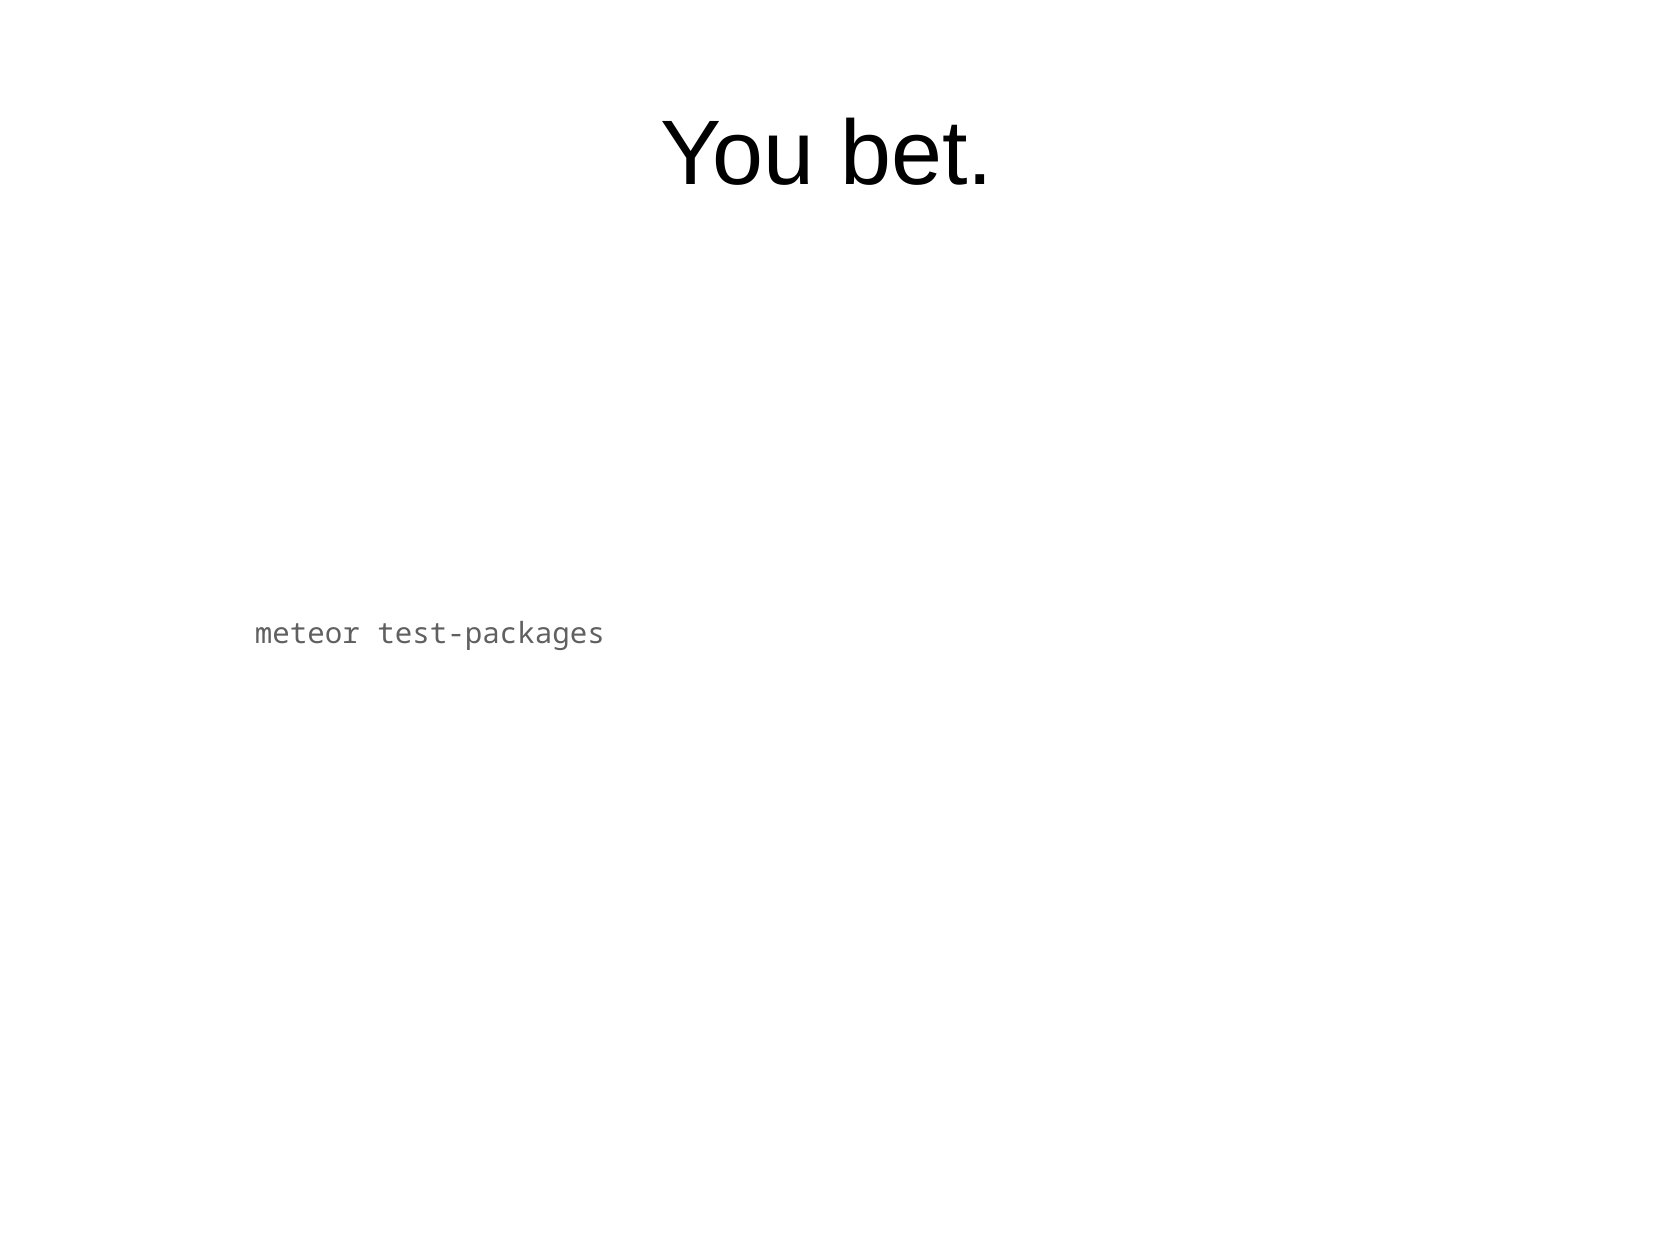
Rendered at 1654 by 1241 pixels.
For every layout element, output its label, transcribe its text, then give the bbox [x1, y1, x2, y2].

title You bet. [82, 49, 1571, 257]
text_box meteor test-packages [240, 604, 1471, 657]
